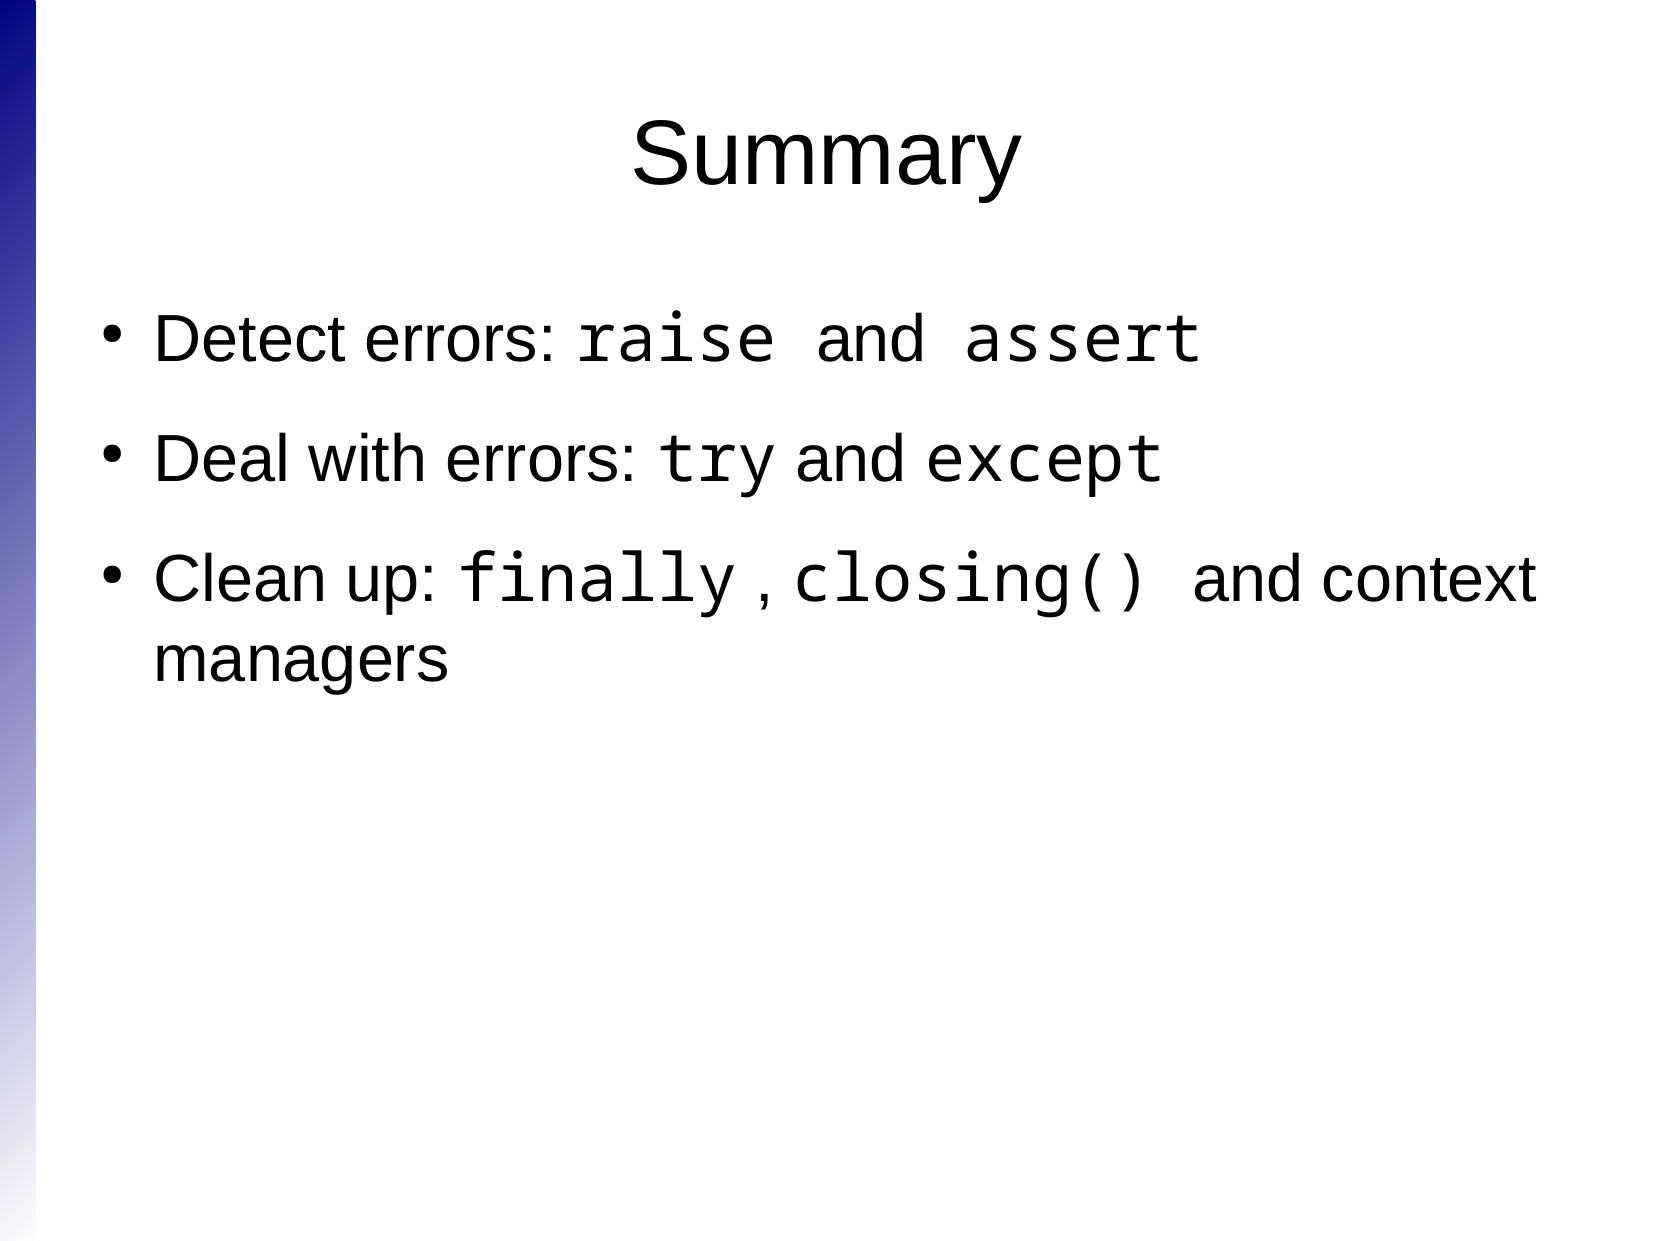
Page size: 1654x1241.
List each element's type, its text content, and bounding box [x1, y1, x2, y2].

list Detect errors: raise and assert Deal with errors: try and except Clean up: finally , closing() and context managers [82, 290, 1571, 1109]
title Summary [82, 49, 1571, 257]
